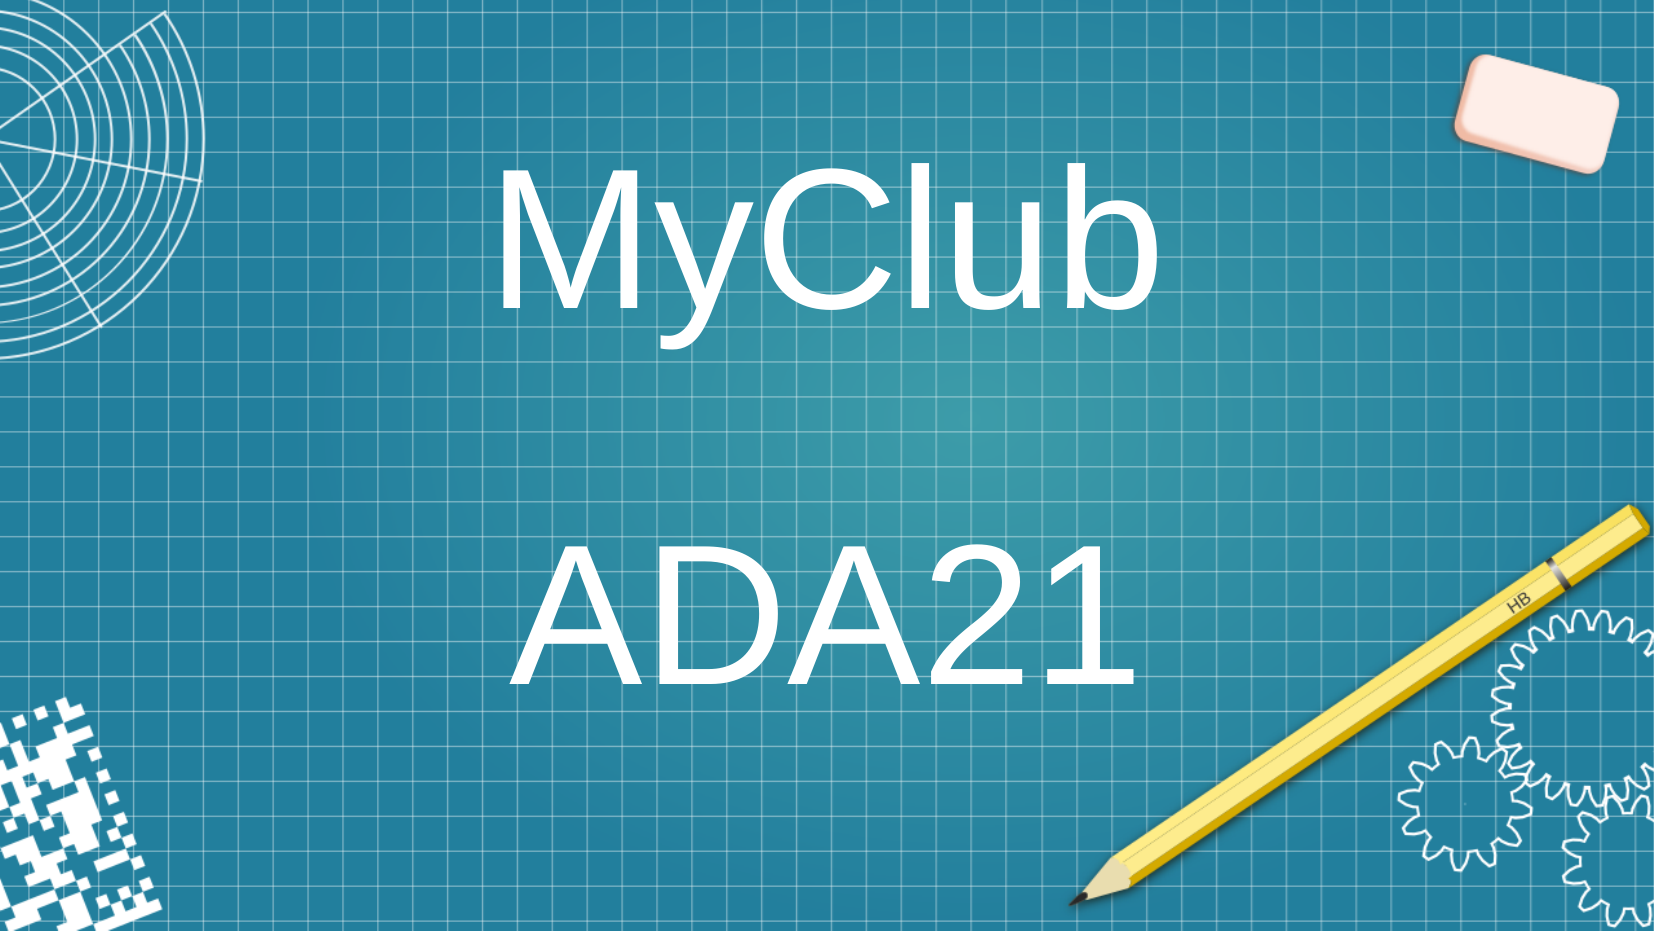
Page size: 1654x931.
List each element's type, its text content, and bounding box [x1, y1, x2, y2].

subtitle ADA21 [82, 389, 1571, 842]
picture [0, 0, 1654, 931]
title MyClub [82, 127, 1571, 351]
